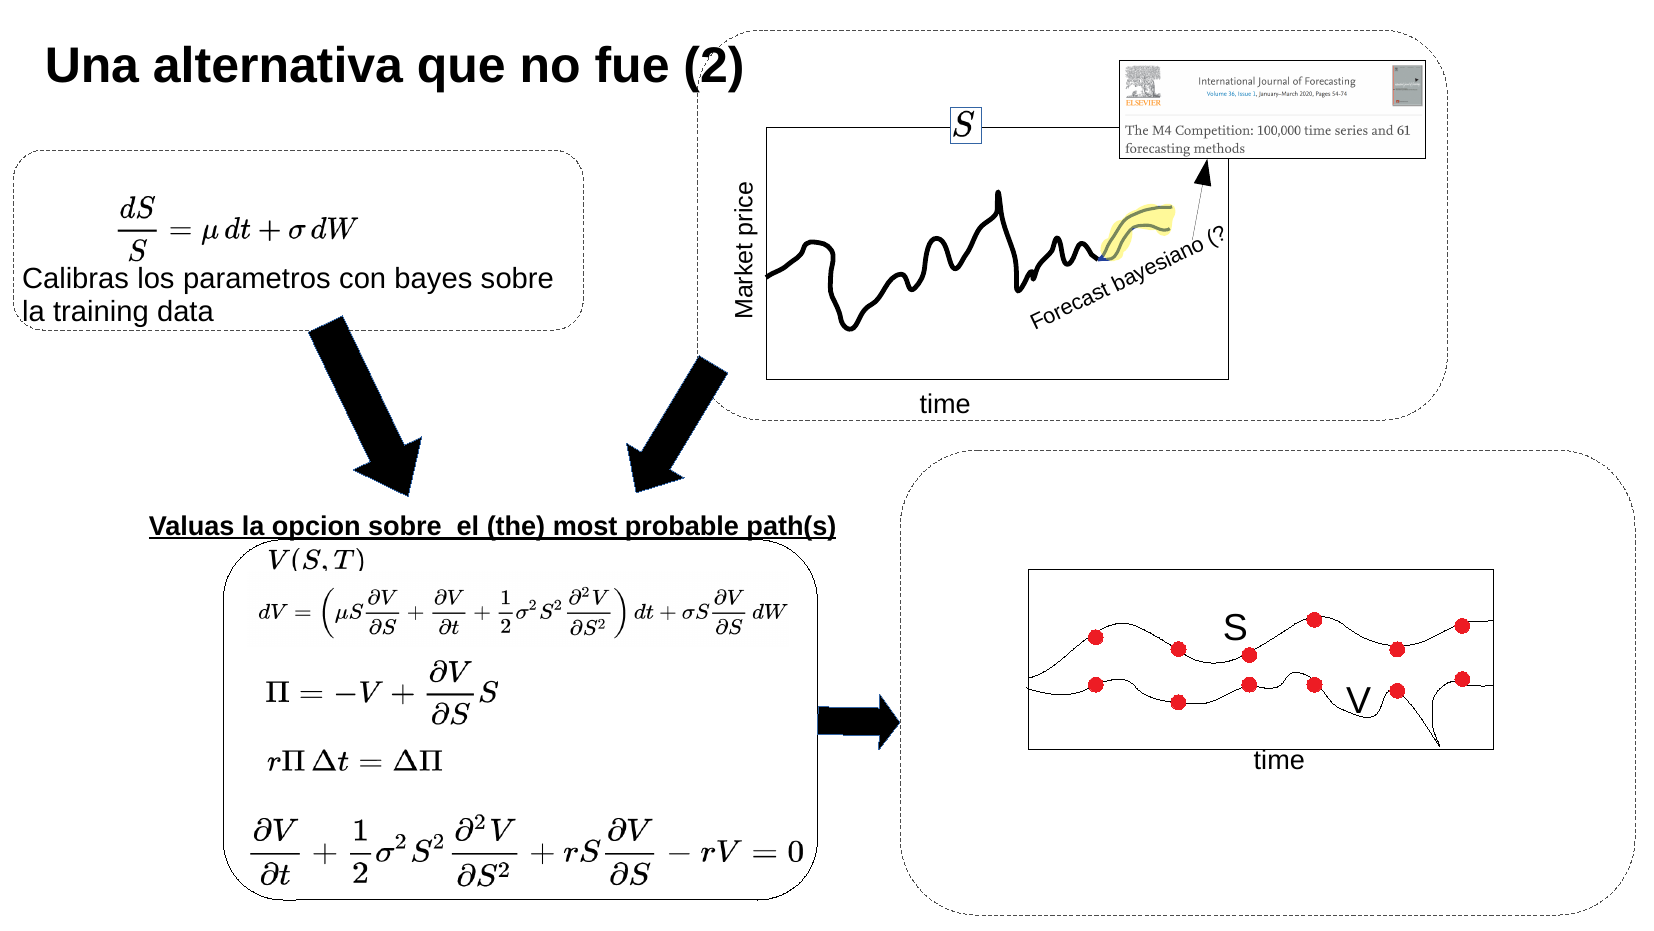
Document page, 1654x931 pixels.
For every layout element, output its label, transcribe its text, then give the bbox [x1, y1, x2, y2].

picture [223, 850, 283, 901]
text_box Calibras los parametros con bayes sobre la training data [7, 255, 584, 374]
text_box [13, 150, 584, 331]
text_box [328, 374, 422, 497]
text_box [626, 30, 1448, 493]
text_box Una alternativa que no fue (2) [30, 29, 1021, 106]
text_box time [904, 381, 1478, 481]
text_box Valuas la opcion sobre el (the) most probable path(s) [134, 503, 903, 645]
picture [758, 847, 818, 901]
text_box [223, 450, 1636, 916]
